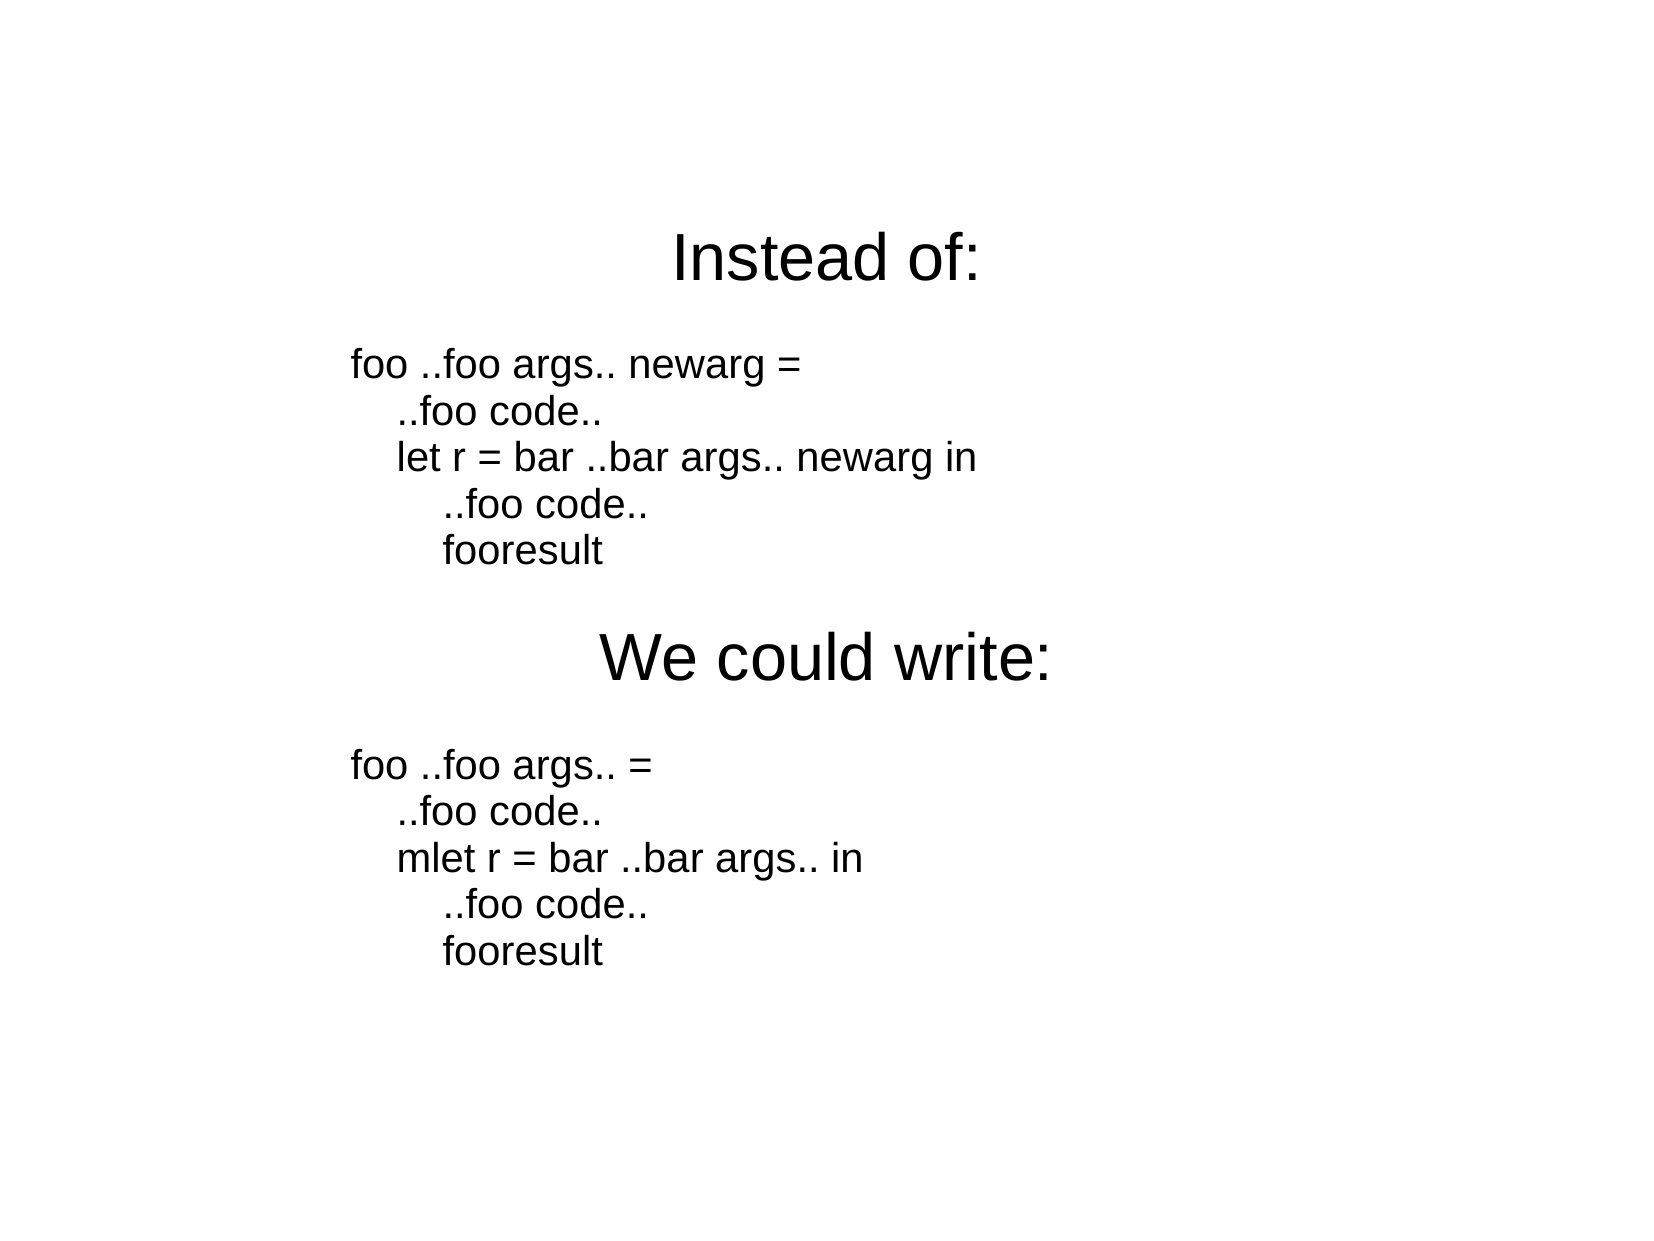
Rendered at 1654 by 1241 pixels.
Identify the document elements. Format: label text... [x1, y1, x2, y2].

subtitle Instead of: foo ..foo args.. newarg = ..foo code.. let r = bar ..bar args.. newarg in ..foo code.. fooresult We could write: foo ..foo args.. = ..foo code.. mlet r = bar ..bar args.. in ..foo code.. fooresult [304, 216, 1349, 1024]
